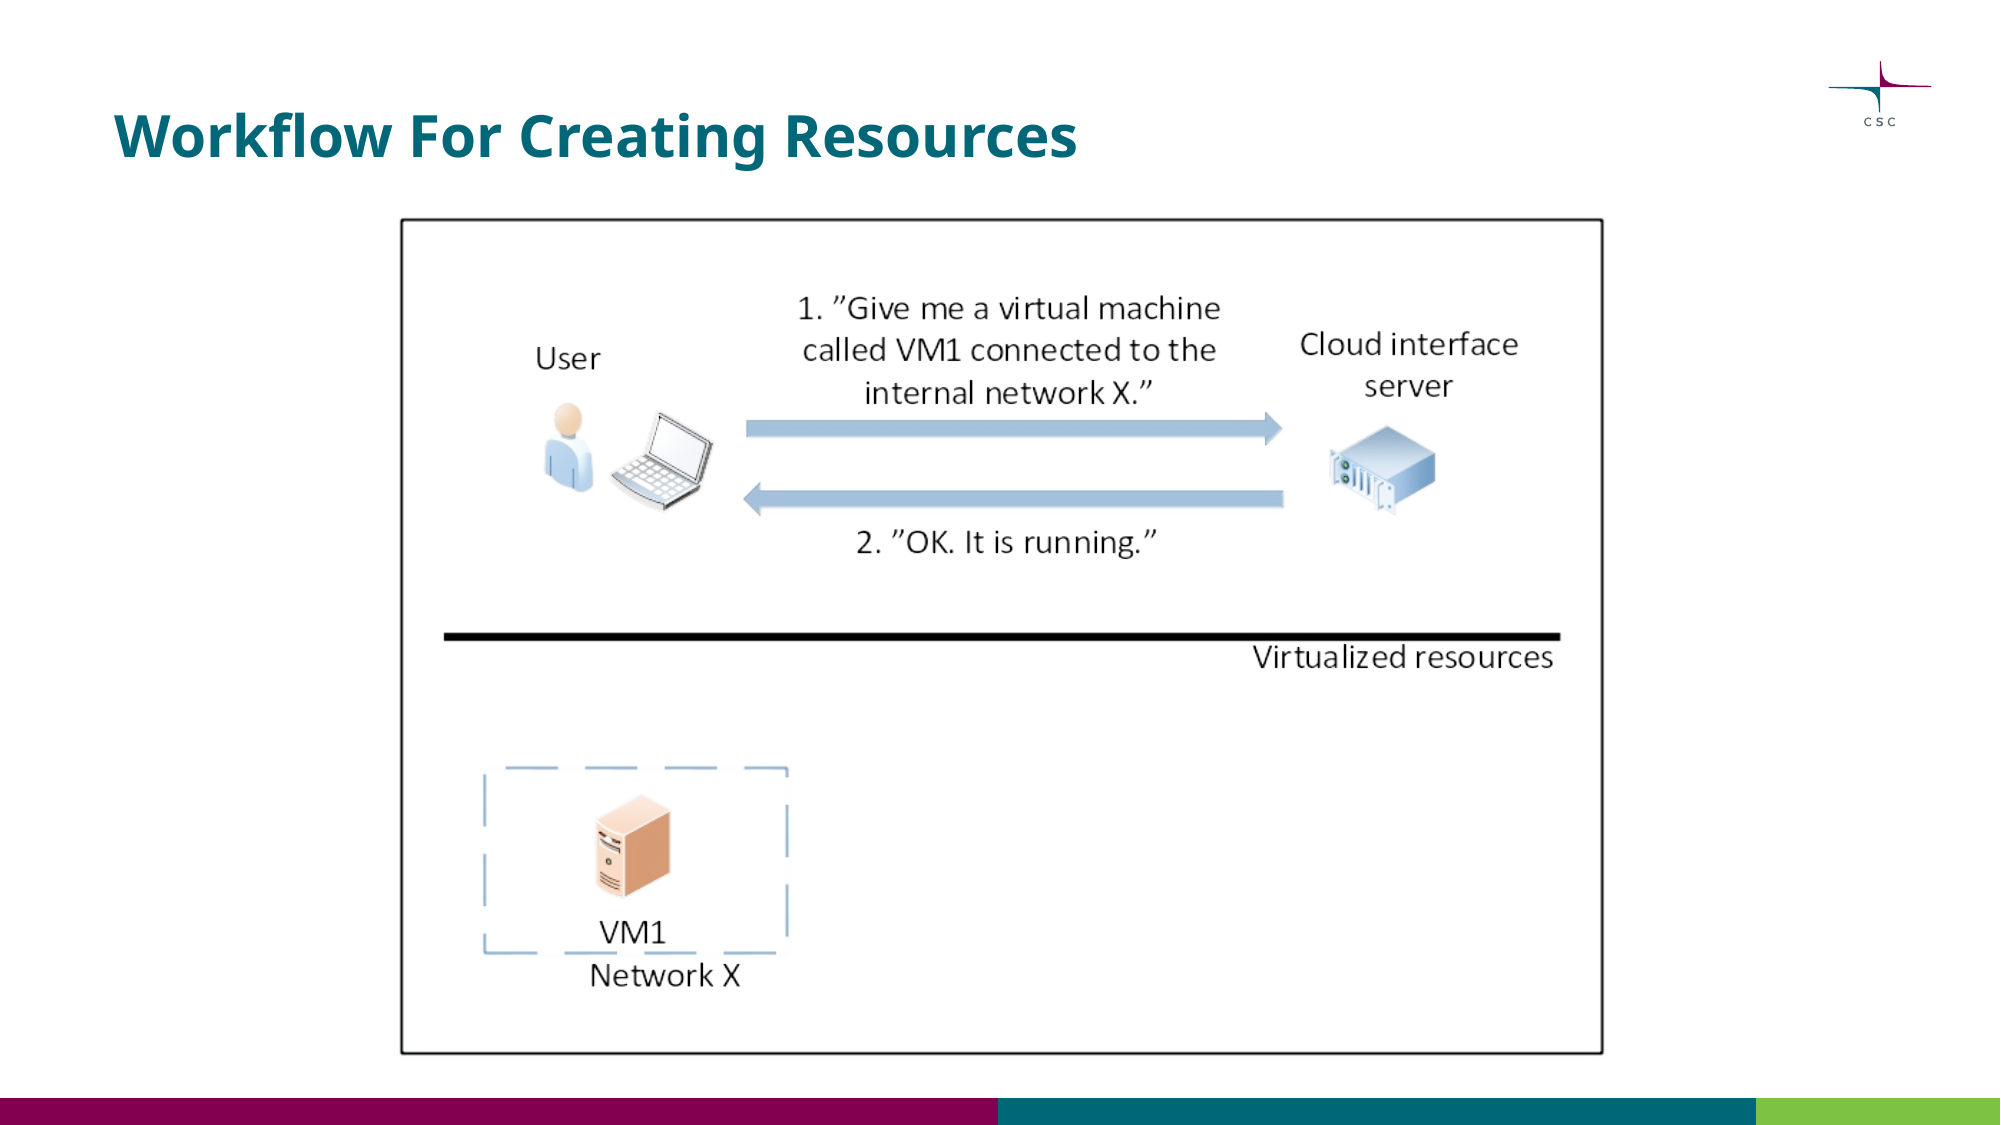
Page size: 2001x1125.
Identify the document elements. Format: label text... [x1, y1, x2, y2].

title Workflow For Creating Resources [99, 40, 1794, 229]
picture [394, 229, 1606, 1063]
